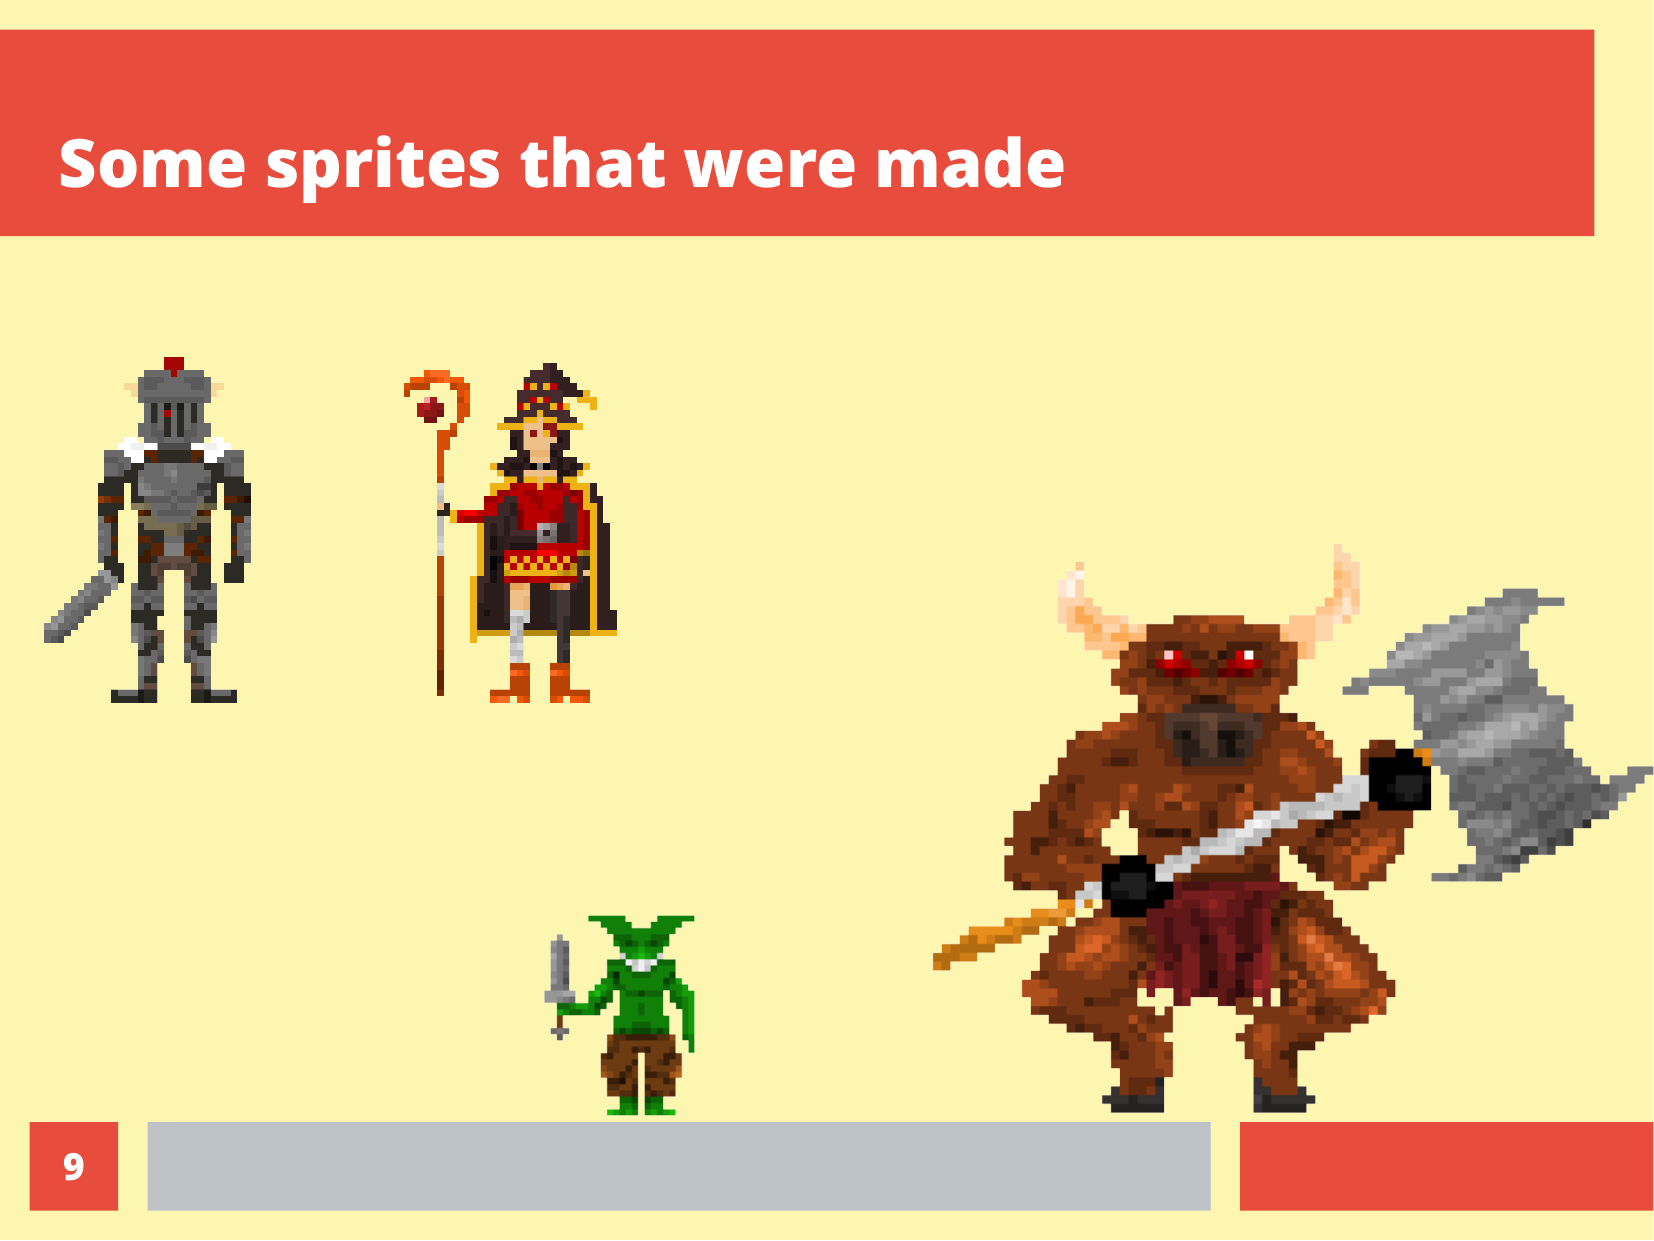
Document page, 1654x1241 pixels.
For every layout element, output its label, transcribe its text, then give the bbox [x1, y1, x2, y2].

title Some sprites that were made [59, 59, 1595, 207]
picture [438, 233, 1654, 1123]
picture [0, 283, 756, 709]
